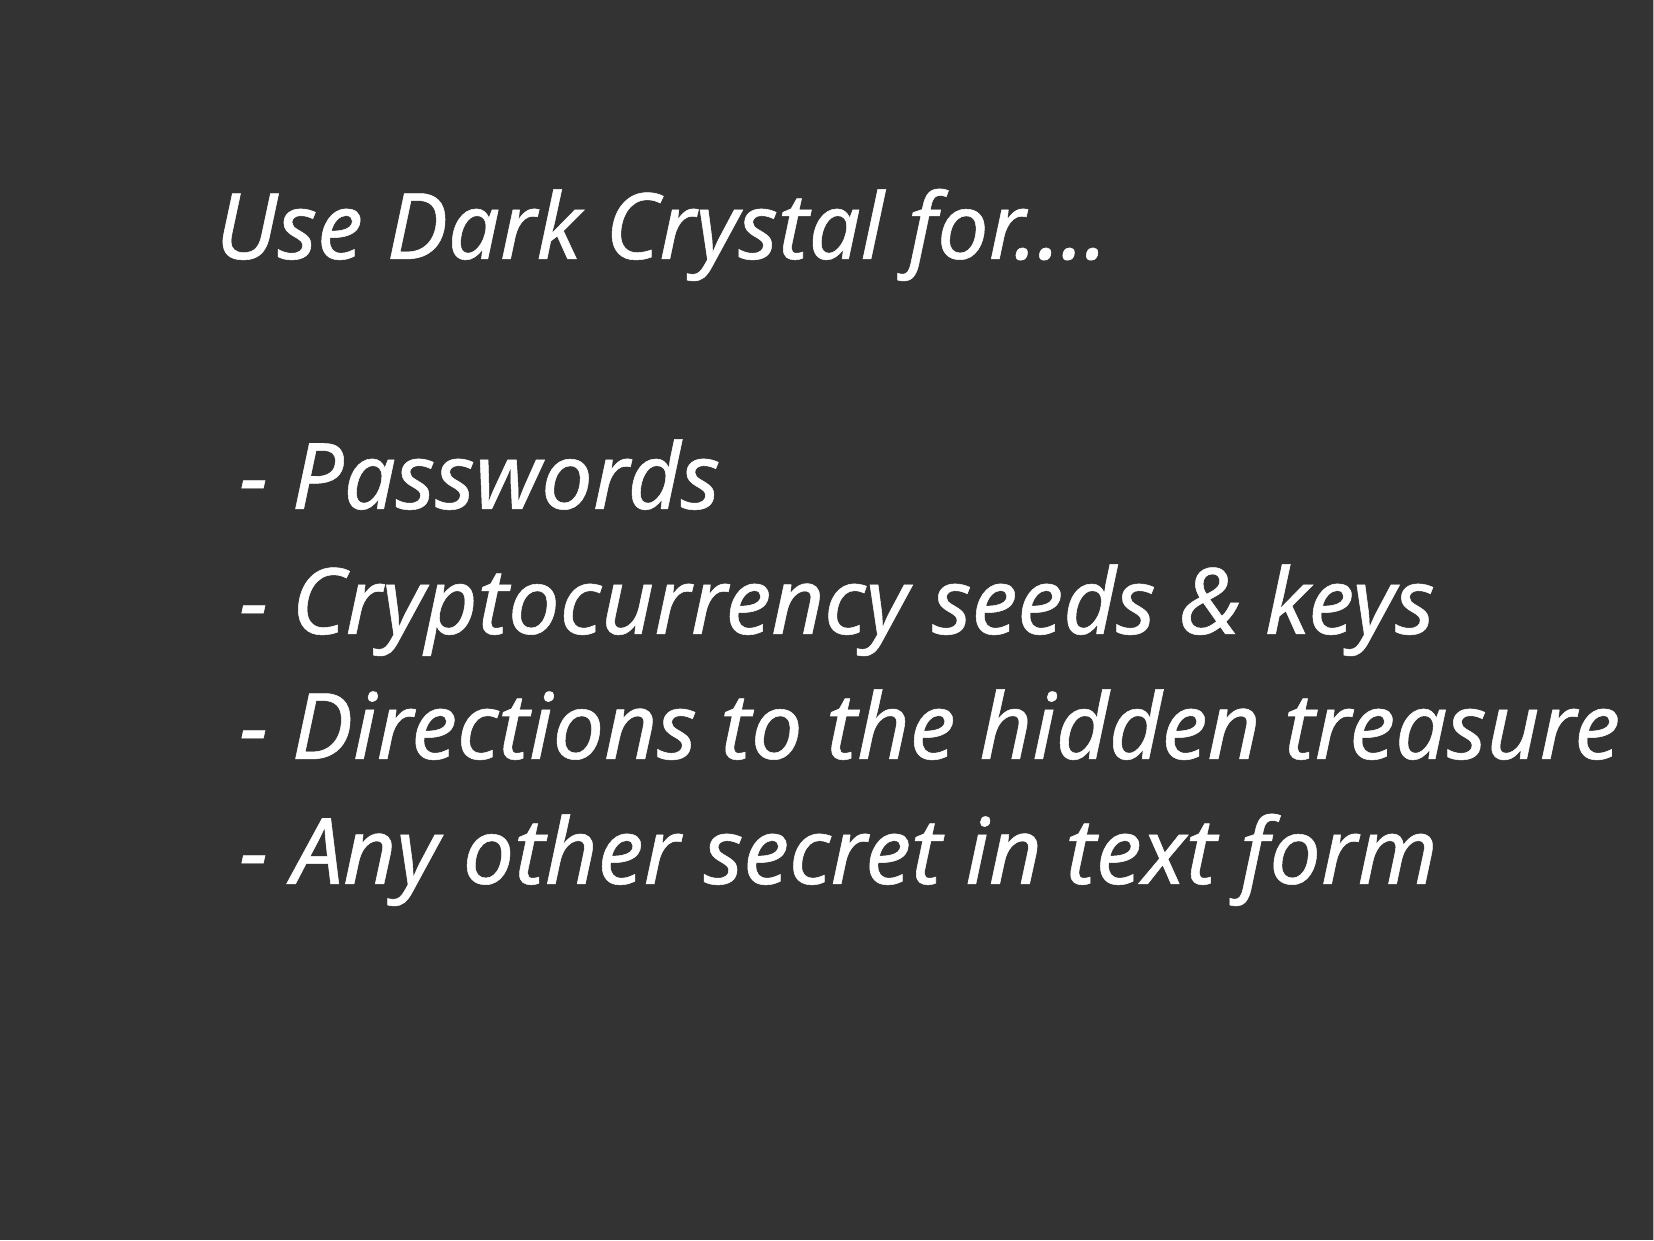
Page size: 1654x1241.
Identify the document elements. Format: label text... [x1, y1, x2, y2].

text_box Use Dark Crystal for.... - Passwords - Cryptocurrency seeds & keys - Directions to the hidden treasure - Any other secret in text form [200, 153, 1654, 995]
